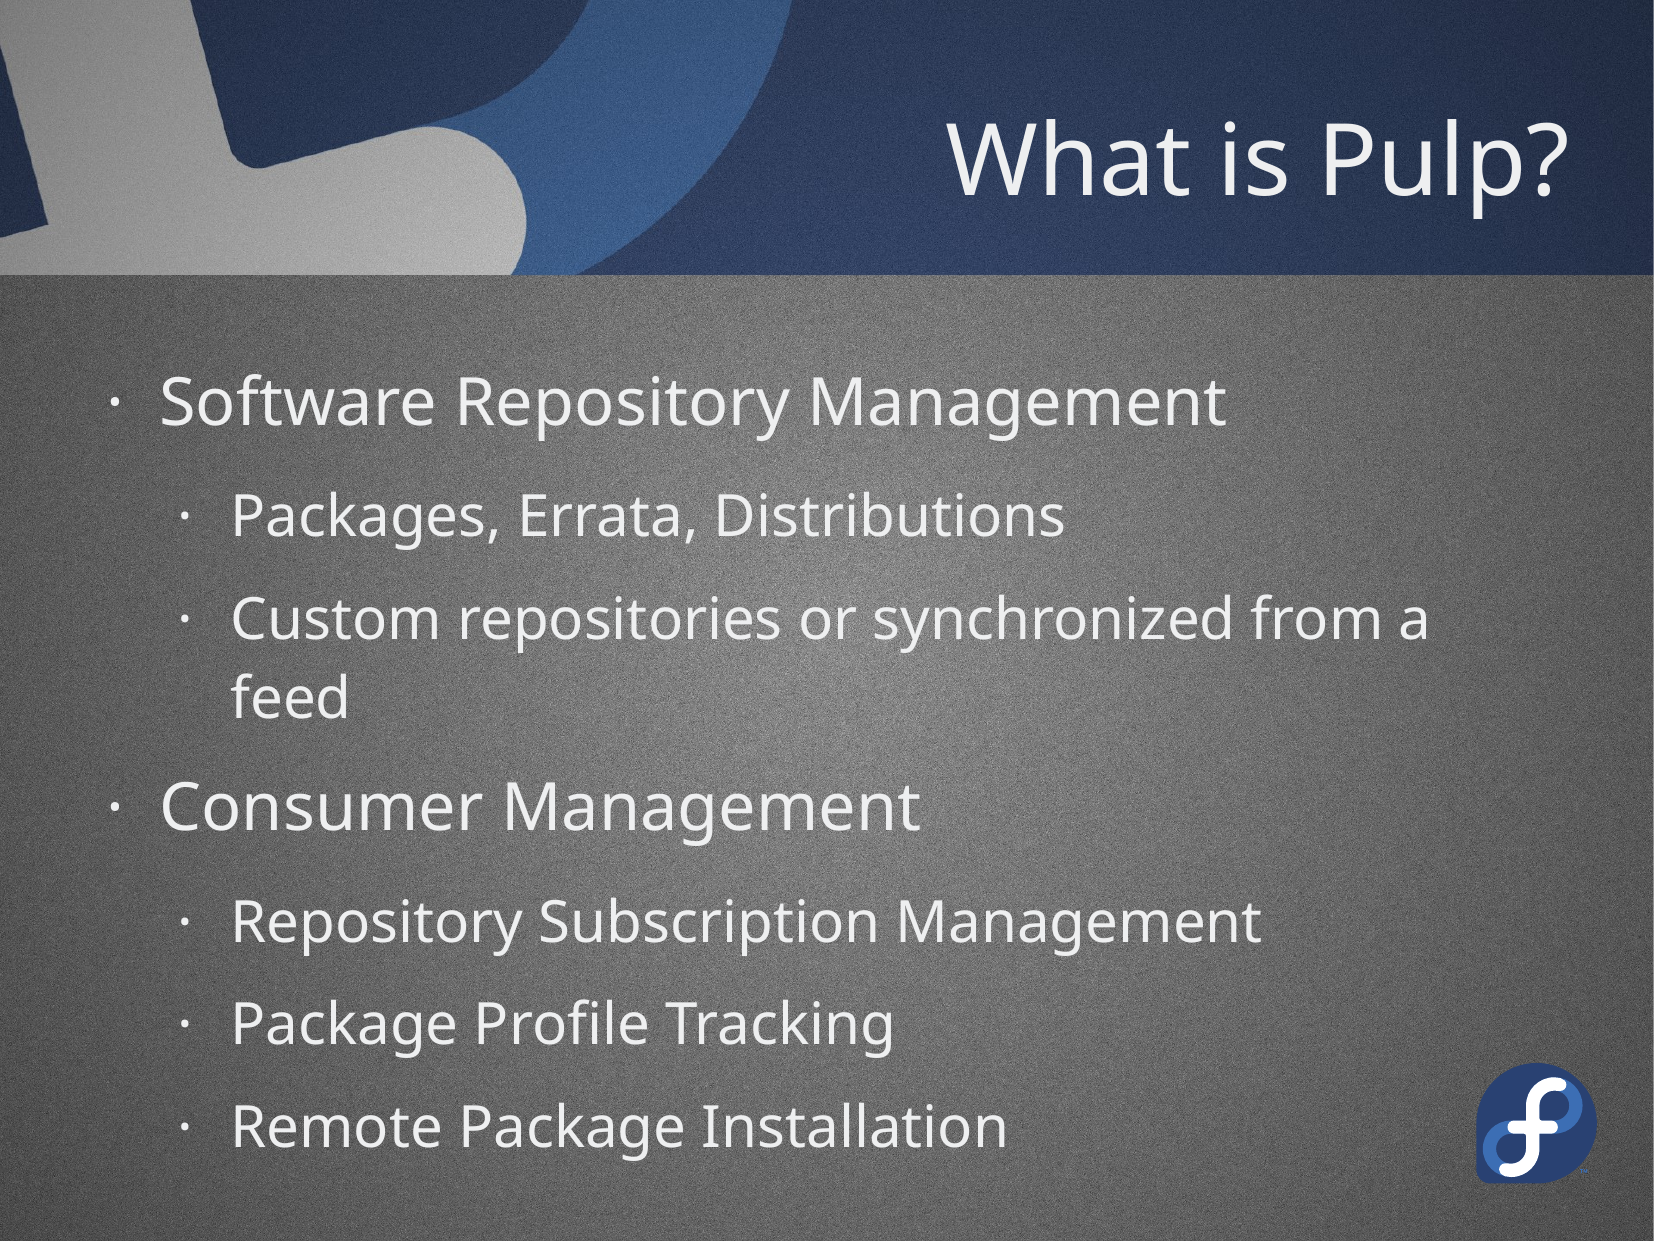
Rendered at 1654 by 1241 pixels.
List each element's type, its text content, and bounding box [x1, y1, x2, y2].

title What is Pulp? [94, 53, 1571, 260]
list Software Repository Management Packages, Errata, Distributions Custom repositories or synchronized from a feed Consumer Management Repository Subscription Management Package Profile Tracking Remote Package Installation [88, 354, 1565, 1070]
picture [0, 0, 1654, 1241]
